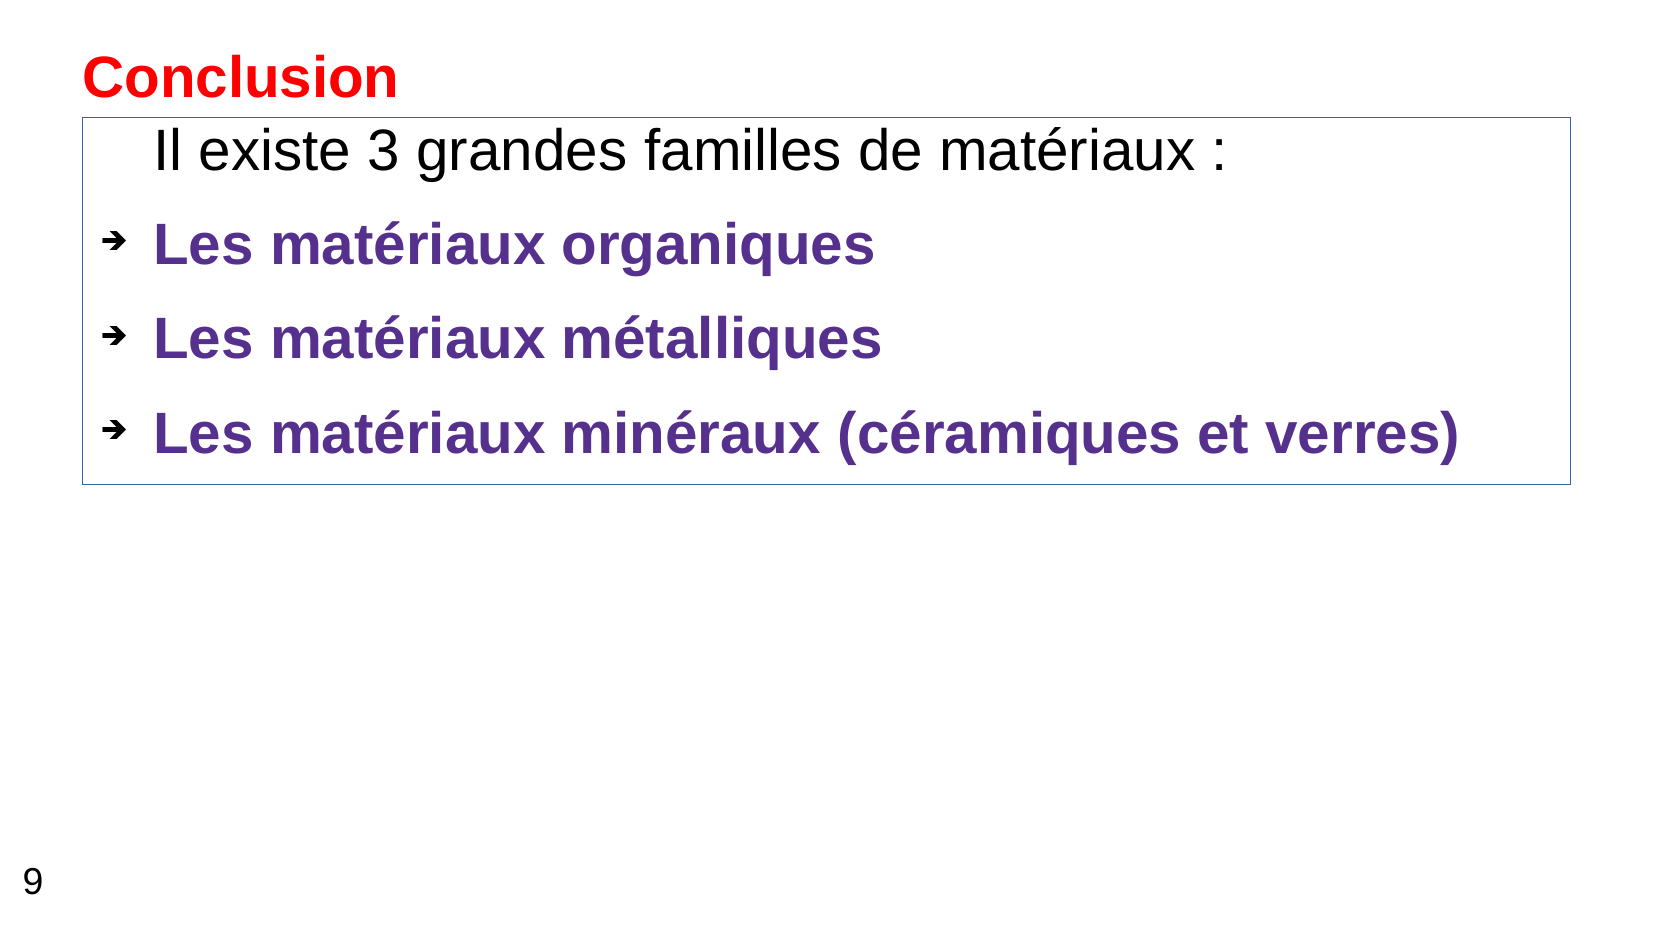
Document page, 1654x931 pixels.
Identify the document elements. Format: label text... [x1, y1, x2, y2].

text_box <number> [7, 853, 637, 924]
title Conclusion [82, 37, 1571, 117]
list Il existe 3 grandes familles de matériaux : Les matériaux organiques Les matériaux métalliques Les matériaux minéraux (céramiques et verres) [82, 117, 1571, 485]
